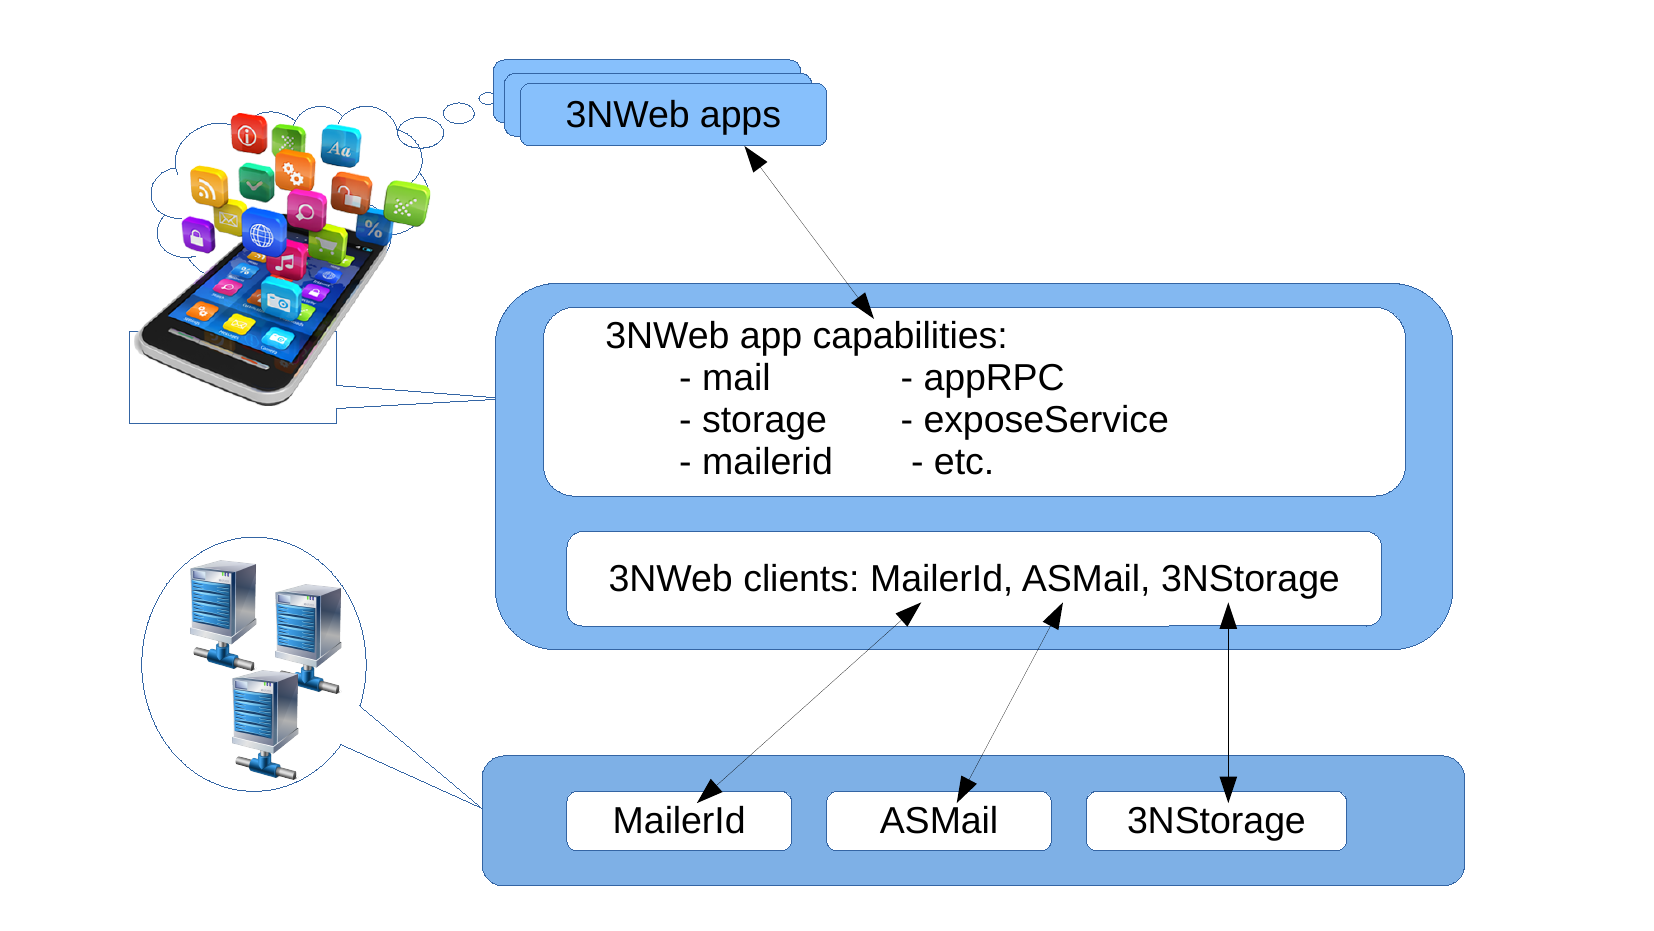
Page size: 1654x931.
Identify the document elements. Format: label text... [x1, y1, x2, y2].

picture [59, 106, 496, 411]
text_box MailerId [566, 791, 792, 851]
text_box 3NWeb app capabilities: - mail - appRPC - storage - exposeService - mailerid - etc. [590, 307, 1252, 490]
picture [190, 560, 345, 780]
text_box 3NWeb apps [493, 59, 801, 123]
text_box 3NWeb apps [520, 83, 827, 146]
text_box [482, 755, 1465, 886]
text_box [870, 627, 1049, 650]
text_box [1039, 626, 1228, 650]
text_box 3NWeb clients: MailerId, ASMail, 3NStorage [566, 531, 1382, 627]
text_box ASMail [826, 791, 1052, 851]
text_box 3NStorage [1086, 791, 1347, 851]
text_box [495, 283, 1453, 650]
text_box 3NWeb apps [504, 73, 812, 137]
